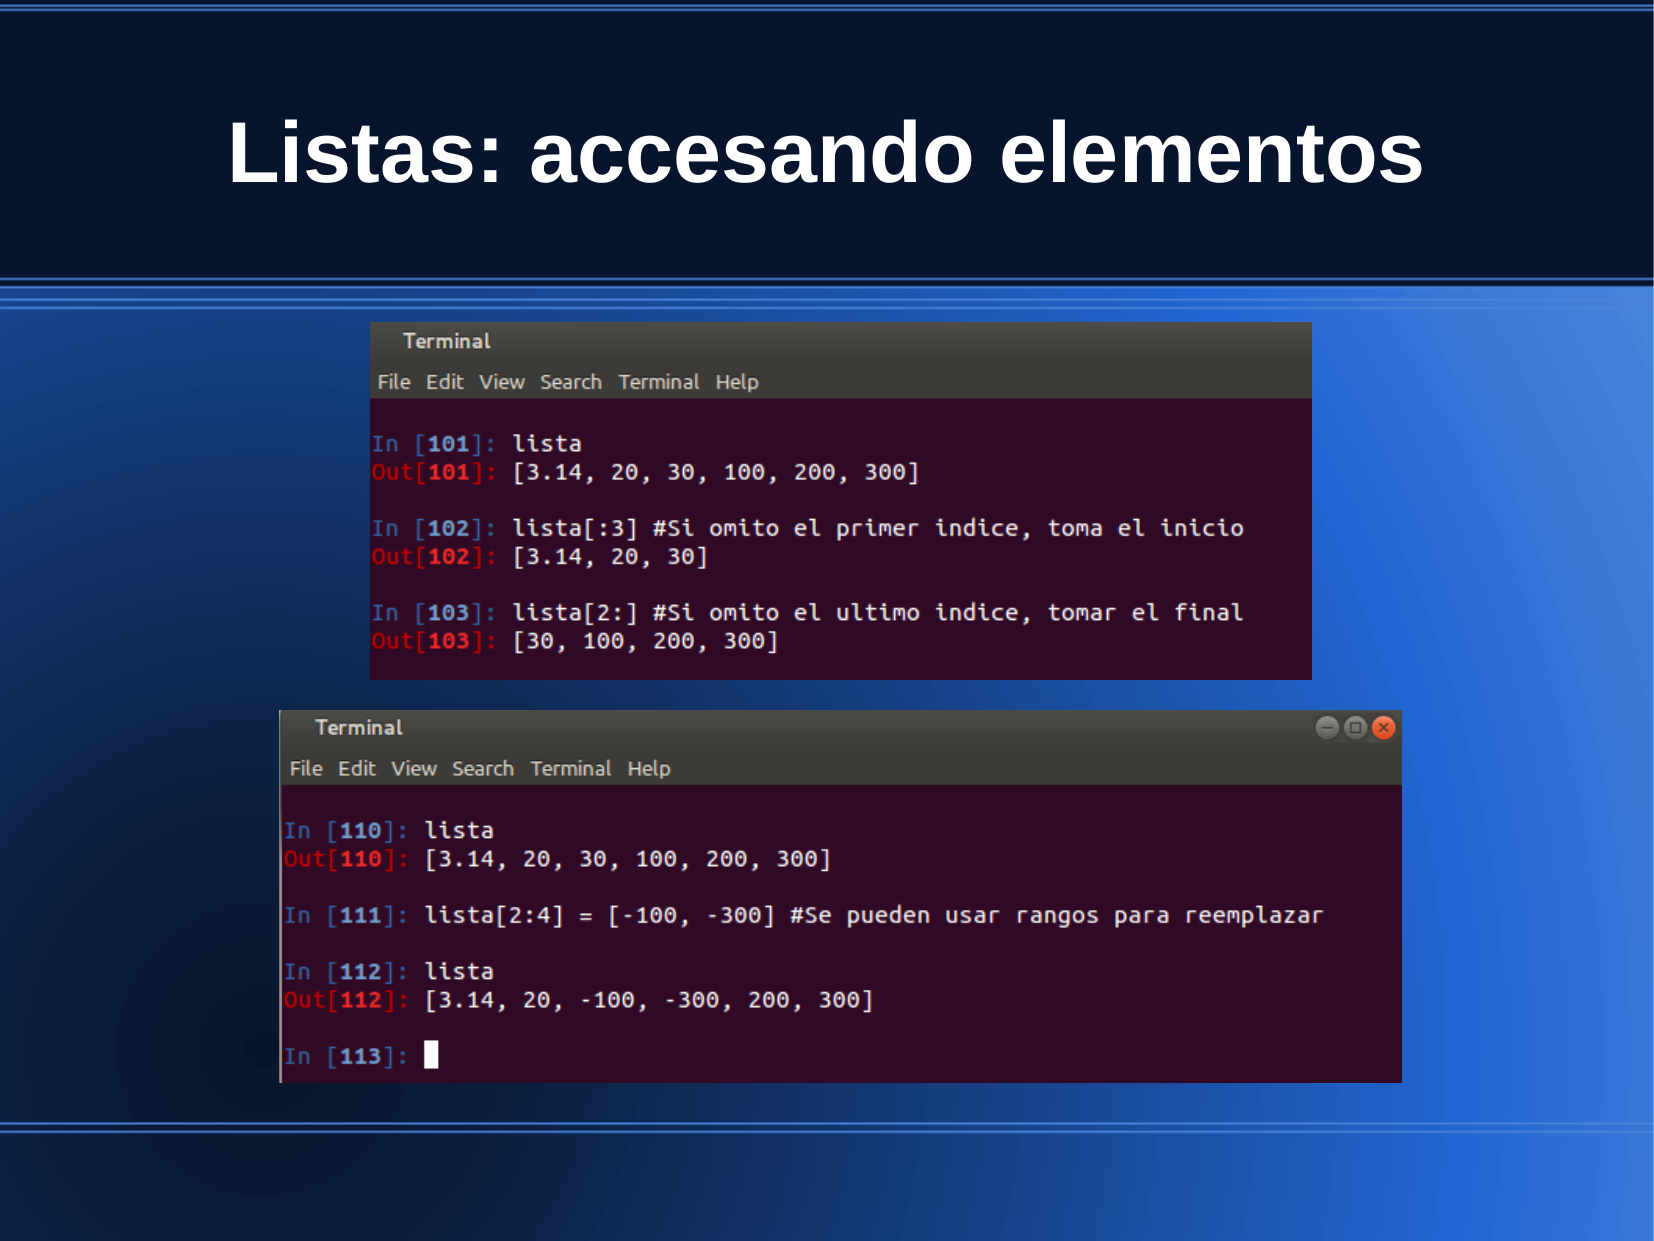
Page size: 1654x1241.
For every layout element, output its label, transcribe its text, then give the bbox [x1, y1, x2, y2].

picture [0, 0, 1654, 1241]
title Listas: accesando elementos [82, 49, 1571, 257]
